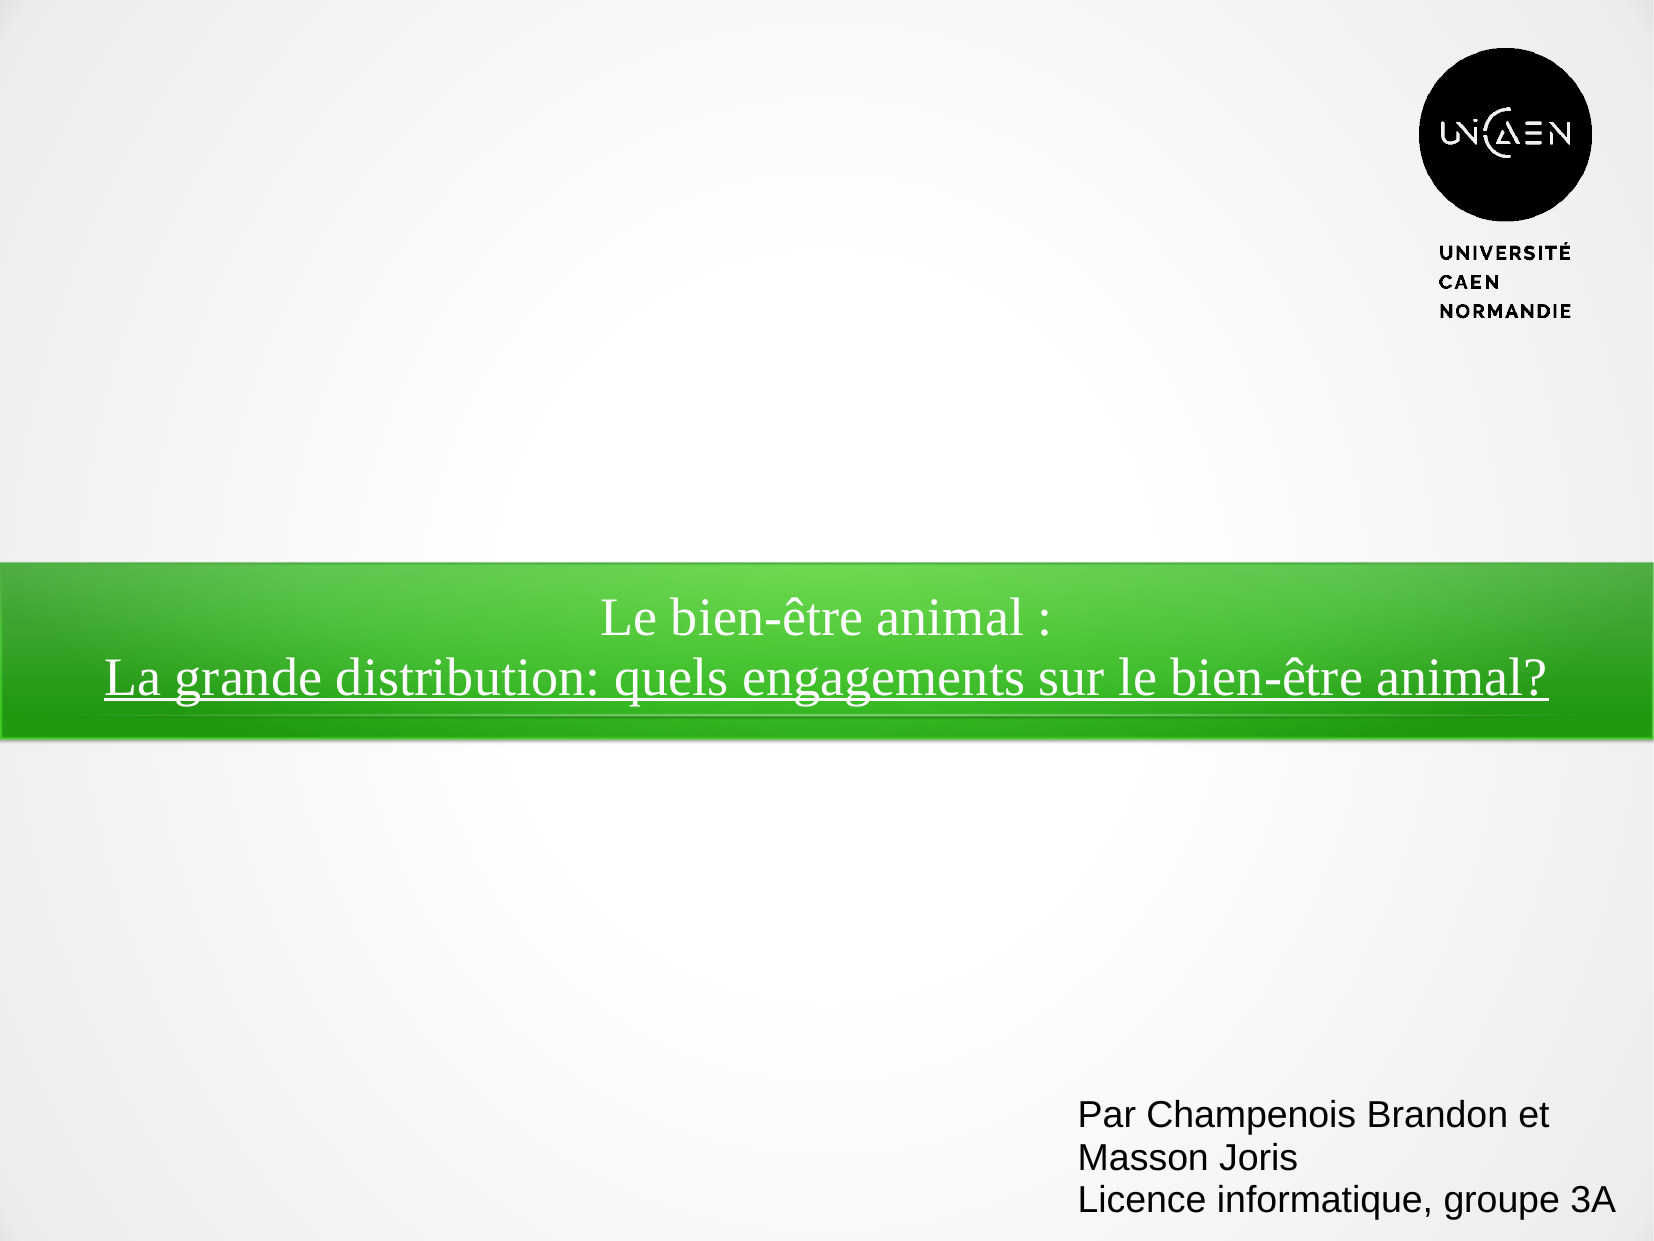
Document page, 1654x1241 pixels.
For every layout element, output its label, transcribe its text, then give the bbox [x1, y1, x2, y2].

text_box Par Champenois Brandon et Masson Joris Licence informatique, groupe 3A [1062, 1086, 1654, 1228]
title Le bien-être animal : La grande distribution: quels engagements sur le bien-être animal? [82, 578, 1571, 715]
picture [0, 0, 1654, 1241]
